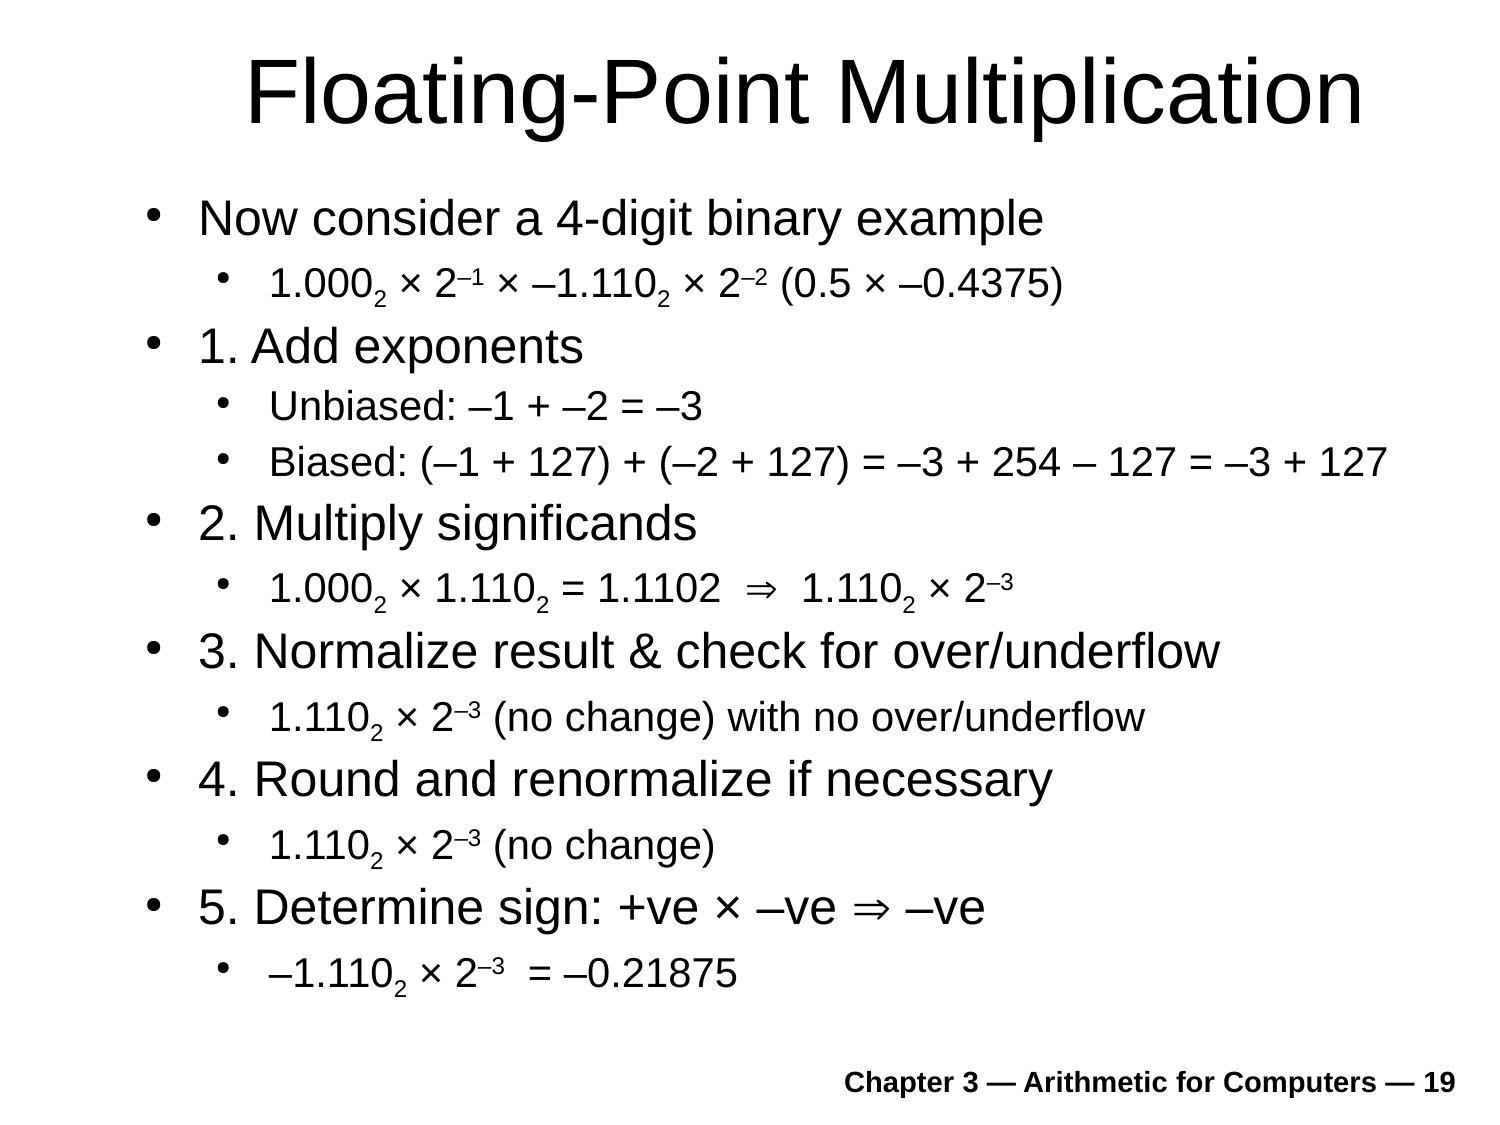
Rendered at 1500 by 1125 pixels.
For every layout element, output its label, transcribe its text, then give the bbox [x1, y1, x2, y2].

text_box Chapter 3 — Arithmetic for Computers — <number> [277, 1046, 1471, 1106]
list Now consider a 4-digit binary example 1.0002 × 2–1 × –1.1102 × 2–2 (0.5 × –0.4375) 1. Add exponents Unbiased: –1 + –2 = –3 Biased: (–1 + 127) + (–2 + 127) = –3 + 254 – 127 = –3 + 127 2. Multiply significands 1.0002 × 1.1102 = 1.1102  1.1102 × 2–3 3. Normalize result & check for over/underflow 1.1102 × 2–3 (no change) with no over/underflow 4. Round and renormalize if necessary 1.1102 × 2–3 (no change) 5. Determine sign: +ve × –ve  –ve –1.1102 × 2–3 = –0.21875 [112, 184, 1469, 1024]
title Floating-Point Multiplication [112, 23, 1468, 149]
